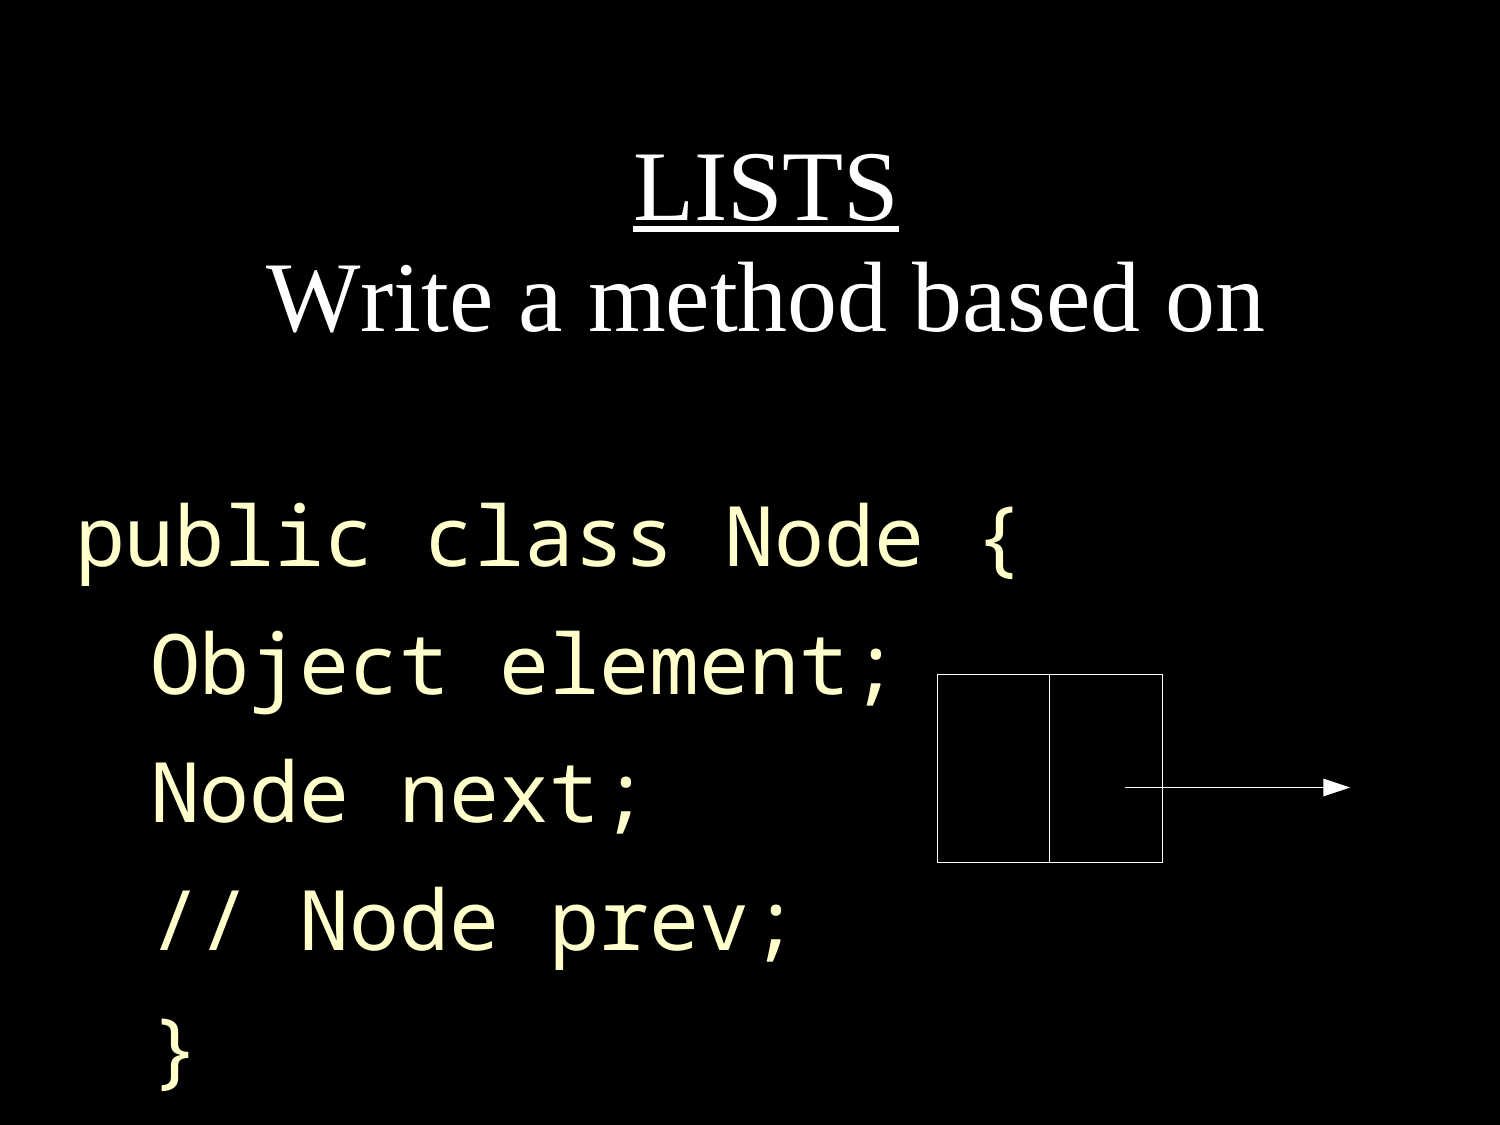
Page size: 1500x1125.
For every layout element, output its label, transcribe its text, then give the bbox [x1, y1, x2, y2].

list public class Node { Object element; Node next; // Node prev; } [75, 347, 1482, 1011]
title LISTS Write a method based on [37, 124, 1496, 583]
